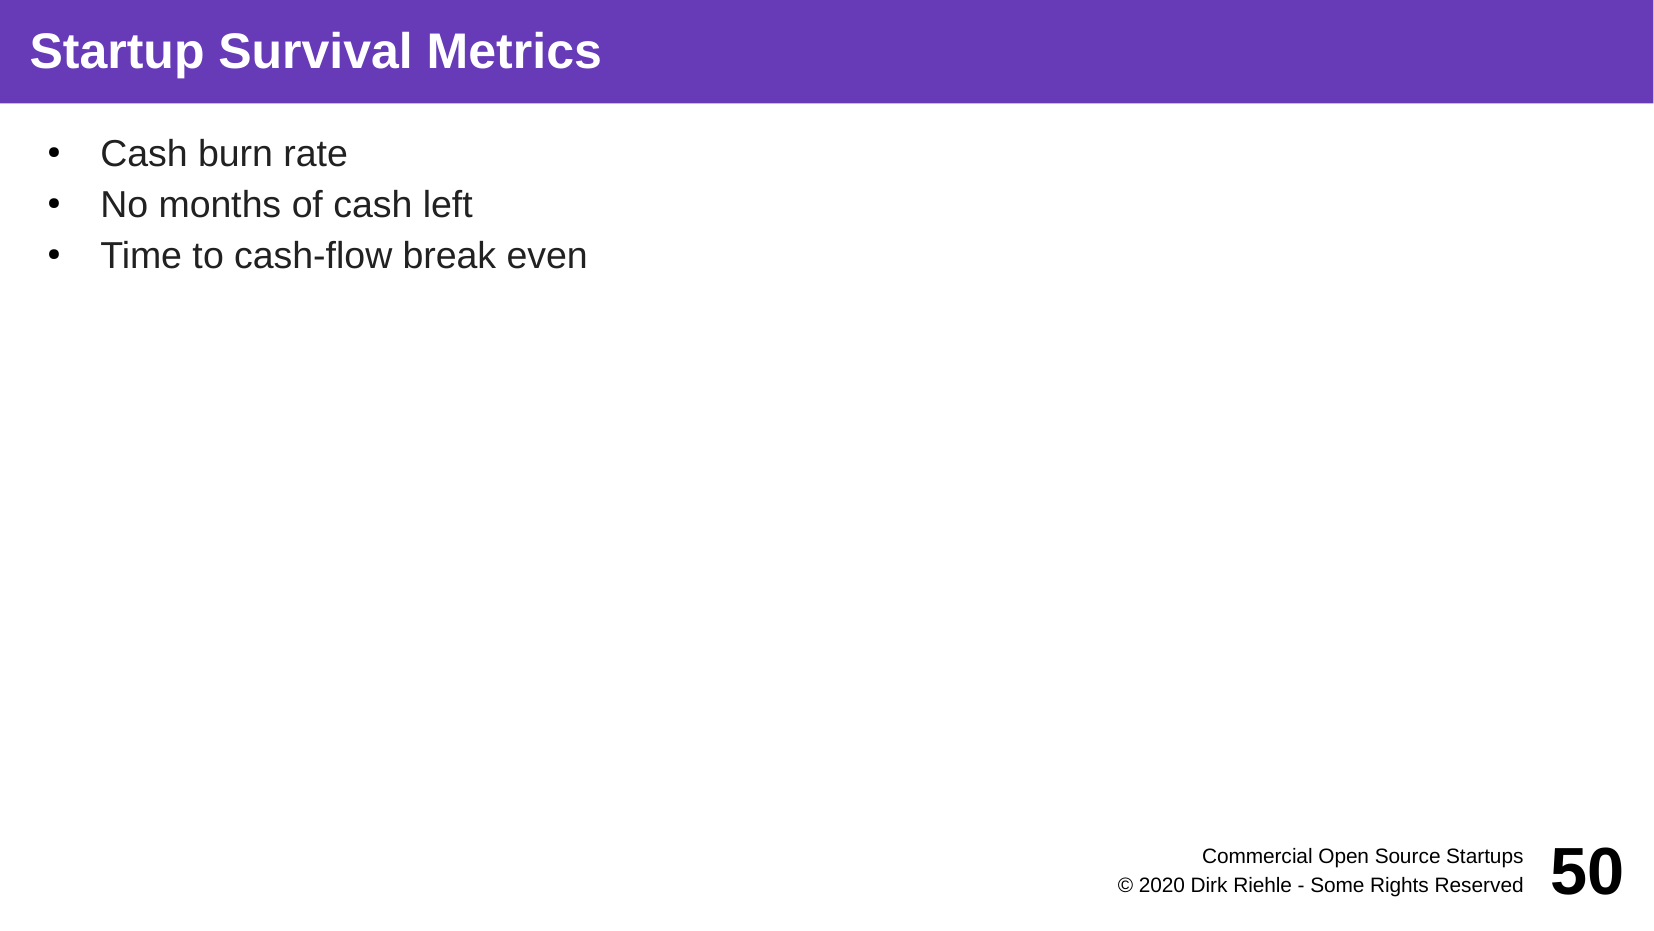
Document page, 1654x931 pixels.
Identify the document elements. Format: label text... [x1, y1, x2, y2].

list Cash burn rate No months of cash left Time to cash-flow break even [29, 132, 1625, 813]
title Startup Survival Metrics [0, 0, 1654, 104]
